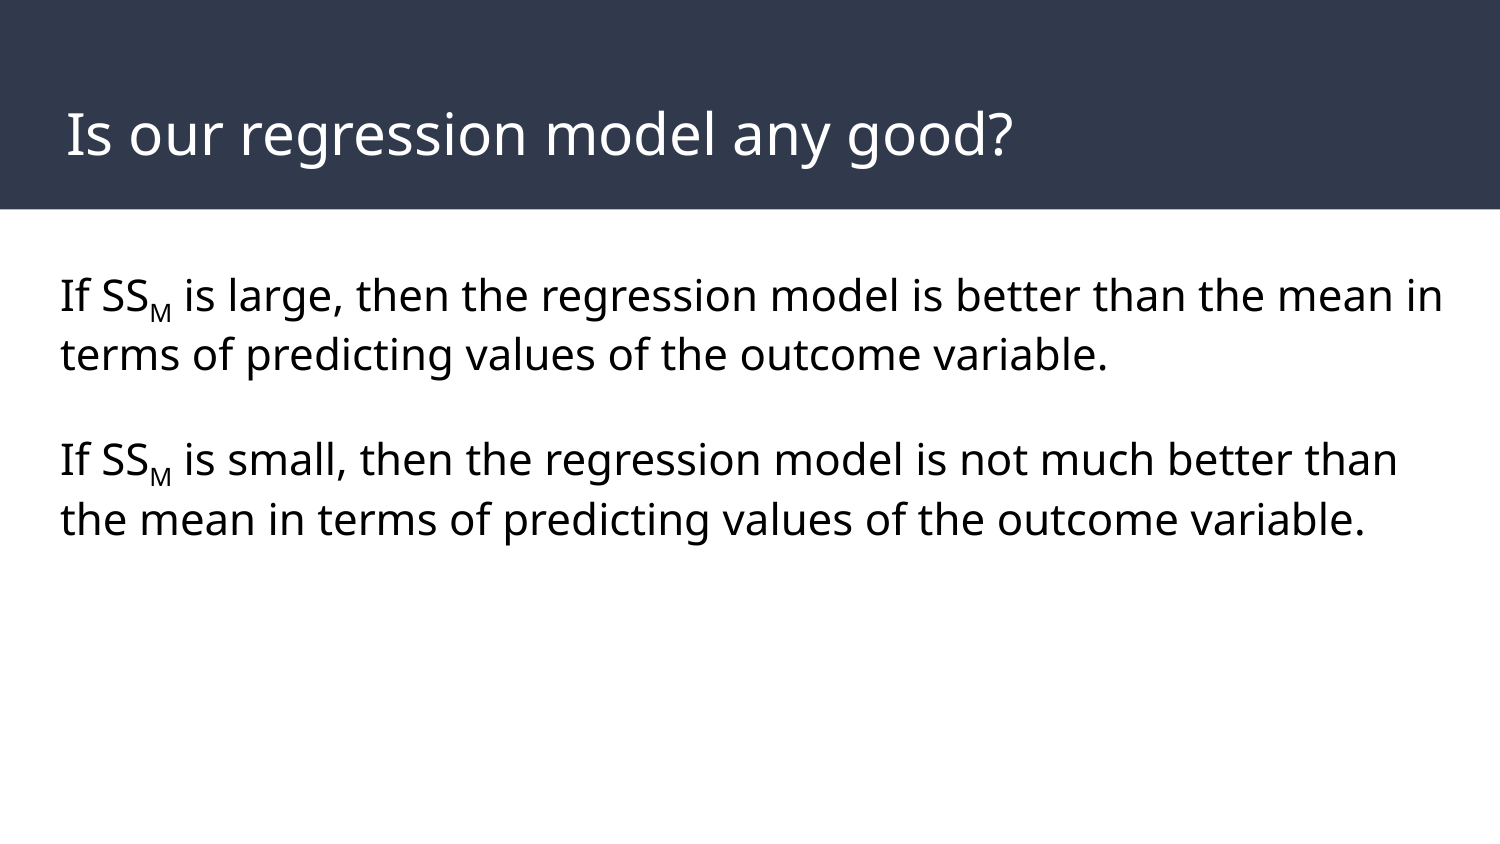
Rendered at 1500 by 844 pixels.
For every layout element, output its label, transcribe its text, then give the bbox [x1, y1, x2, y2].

title Is our regression model any good? [51, 82, 1449, 185]
text_box If SSM is large, then the regression model is better than the mean in terms of predicting values of the outcome variable. If SSM is small, then the regression model is not much better than the mean in terms of predicting values of the outcome variable. [45, 252, 1467, 818]
